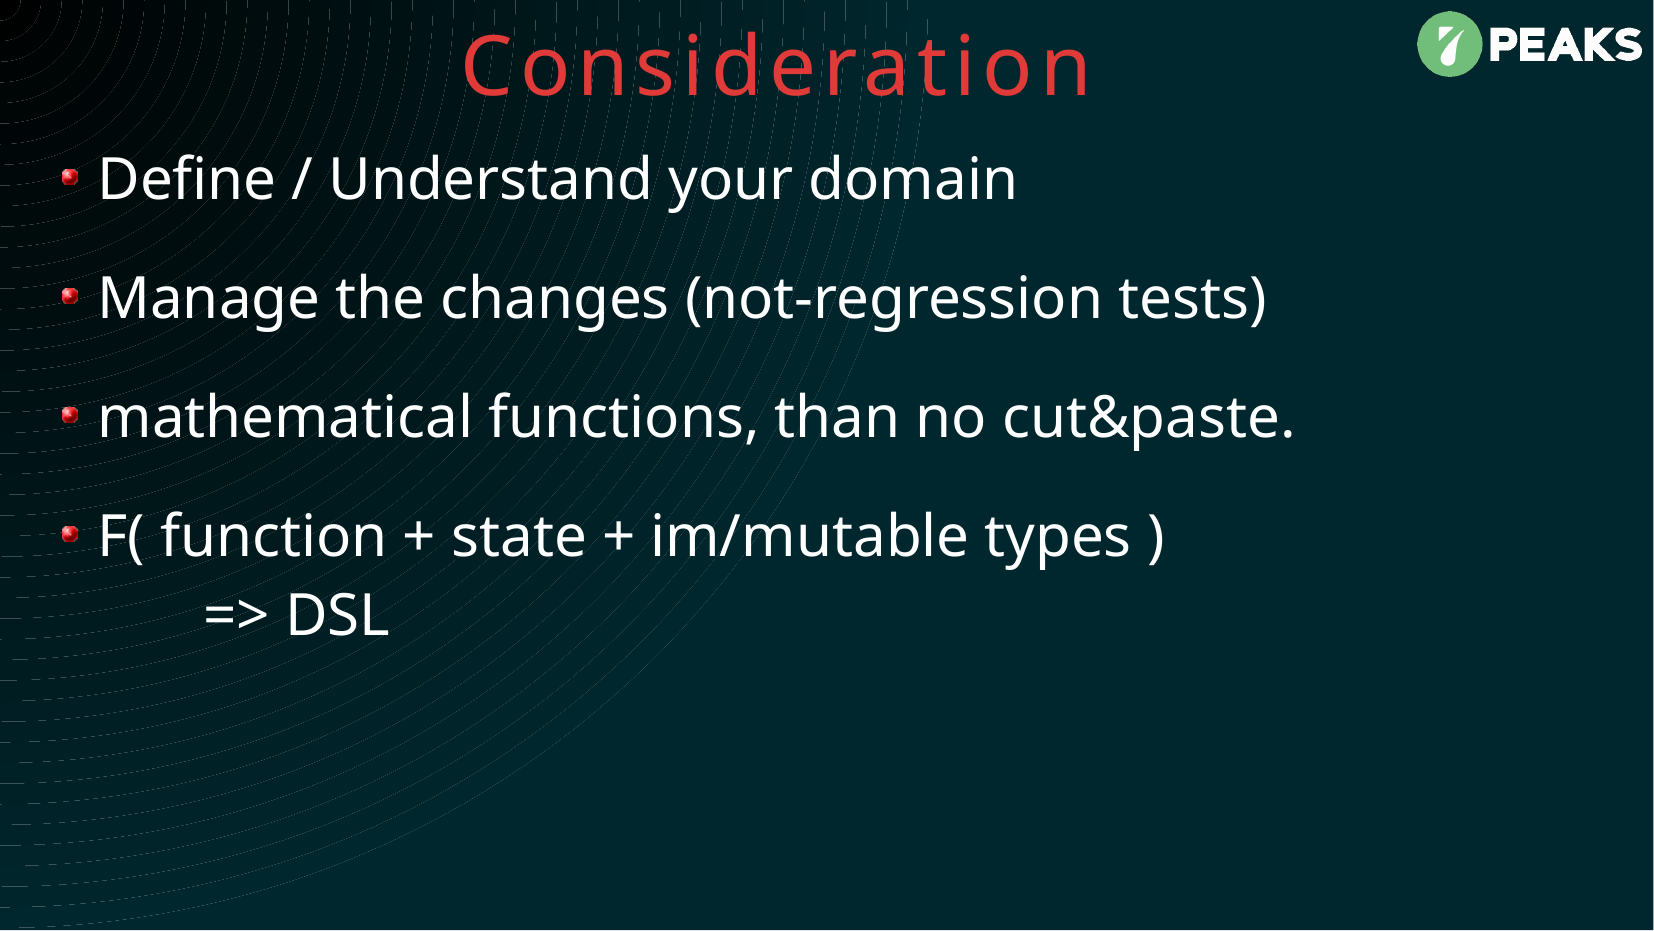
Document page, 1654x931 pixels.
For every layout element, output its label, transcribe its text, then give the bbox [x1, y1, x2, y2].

picture [1417, 11, 1642, 77]
text_box Consideration [445, 0, 1208, 142]
text_box Define / Understand your domain Manage the changes (not-regression tests) mathematical functions, than no cut&paste. F( function + state + im/mutable types ) => DSL [47, 129, 1607, 897]
